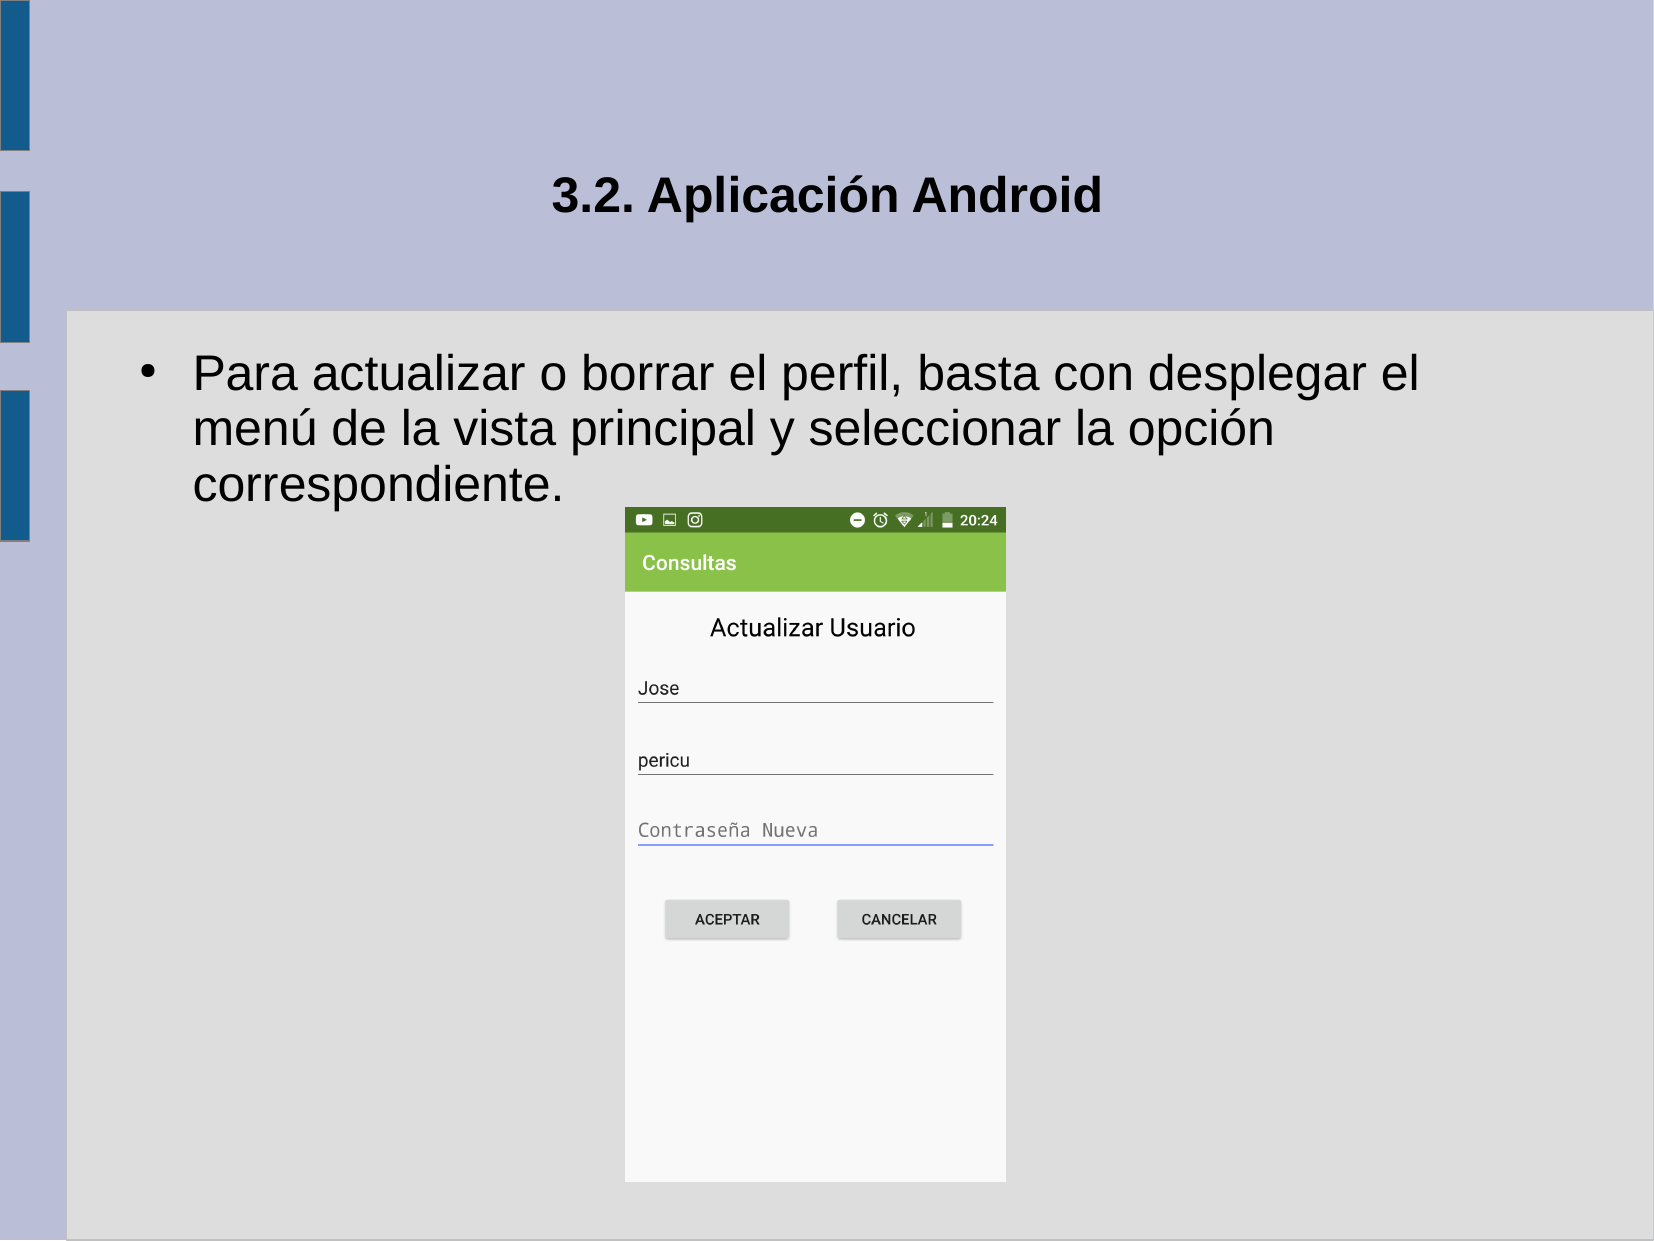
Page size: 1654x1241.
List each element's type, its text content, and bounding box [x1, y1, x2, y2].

picture [625, 507, 1006, 1182]
title 3.2. Aplicación Android [121, 91, 1534, 299]
list Para actualizar o borrar el perfil, basta con desplegar el menú de la vista principal y seleccionar la opción correspondiente. [121, 344, 1534, 1064]
